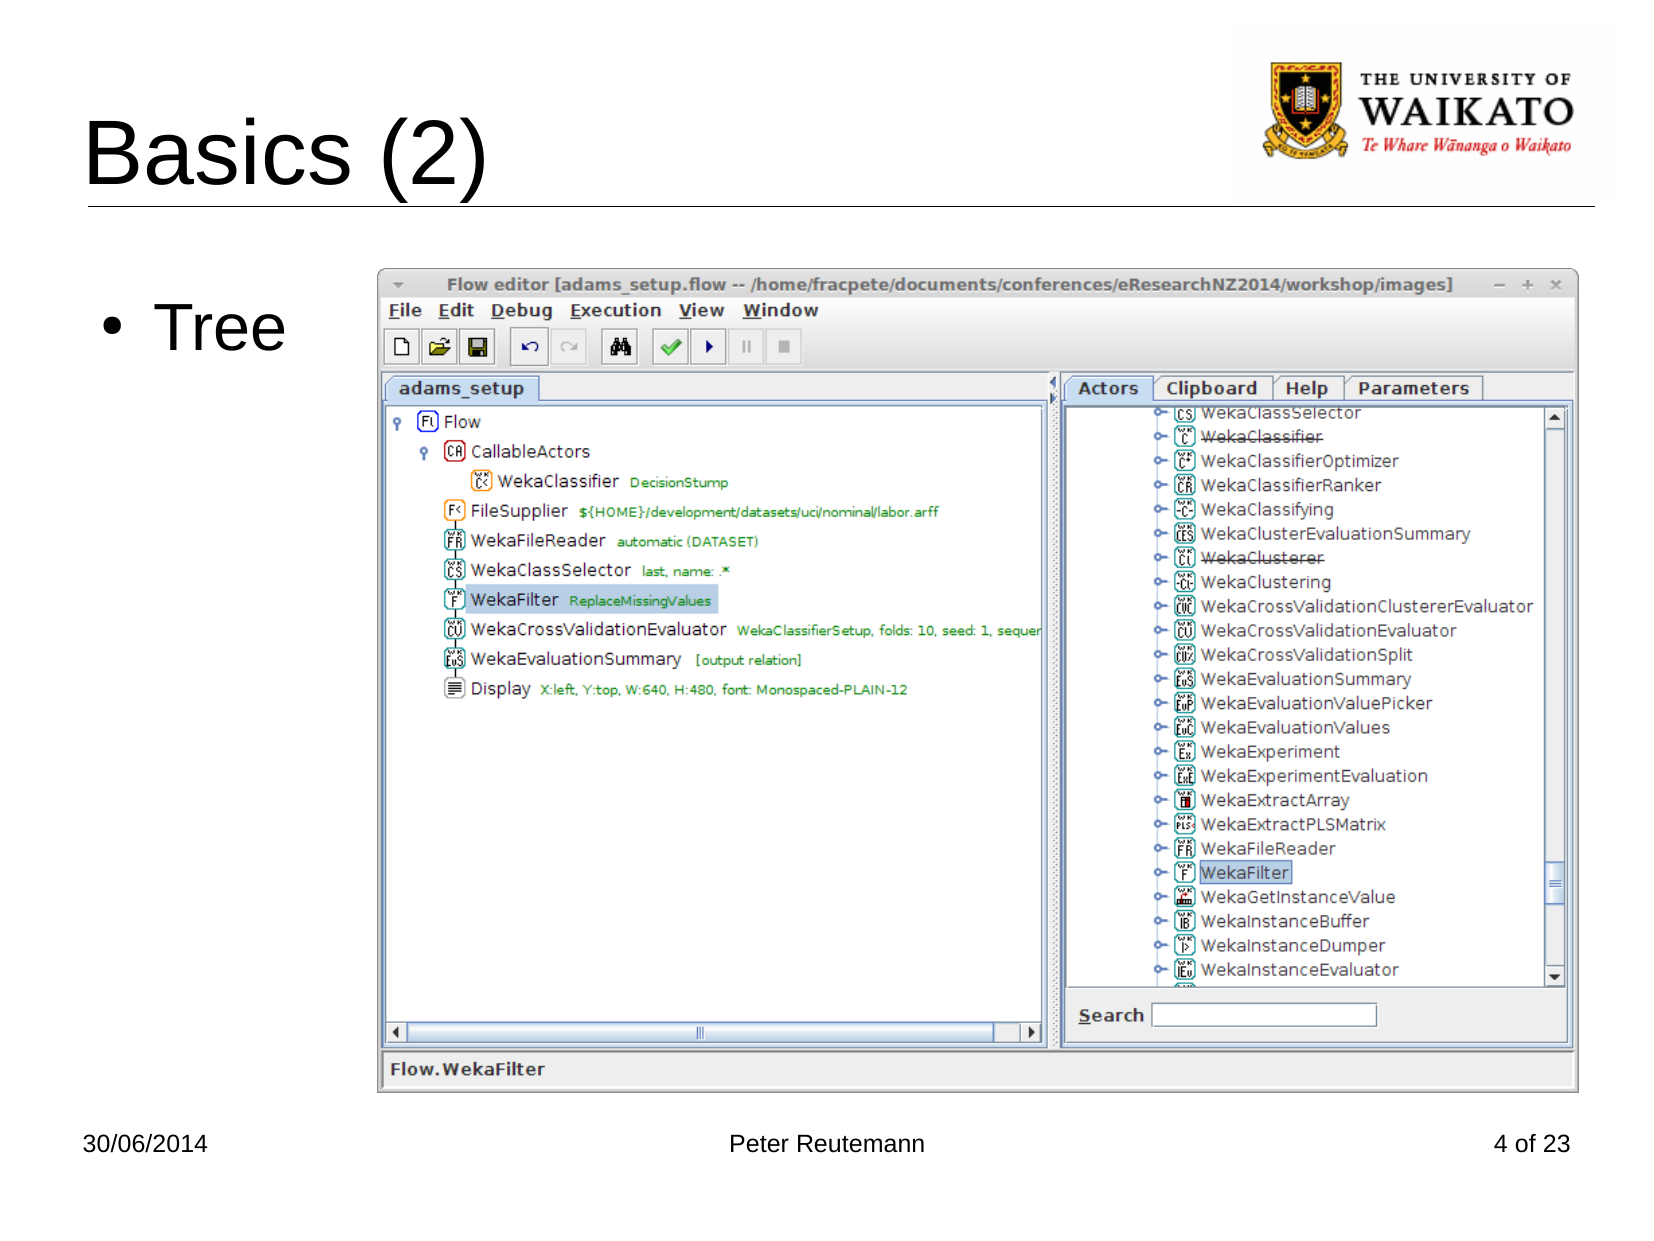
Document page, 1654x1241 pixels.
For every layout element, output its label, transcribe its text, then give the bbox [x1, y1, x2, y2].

title Basics (2) [82, 49, 1571, 257]
picture [377, 268, 1579, 1093]
picture [1228, 24, 1619, 201]
list Tree [82, 290, 377, 1010]
